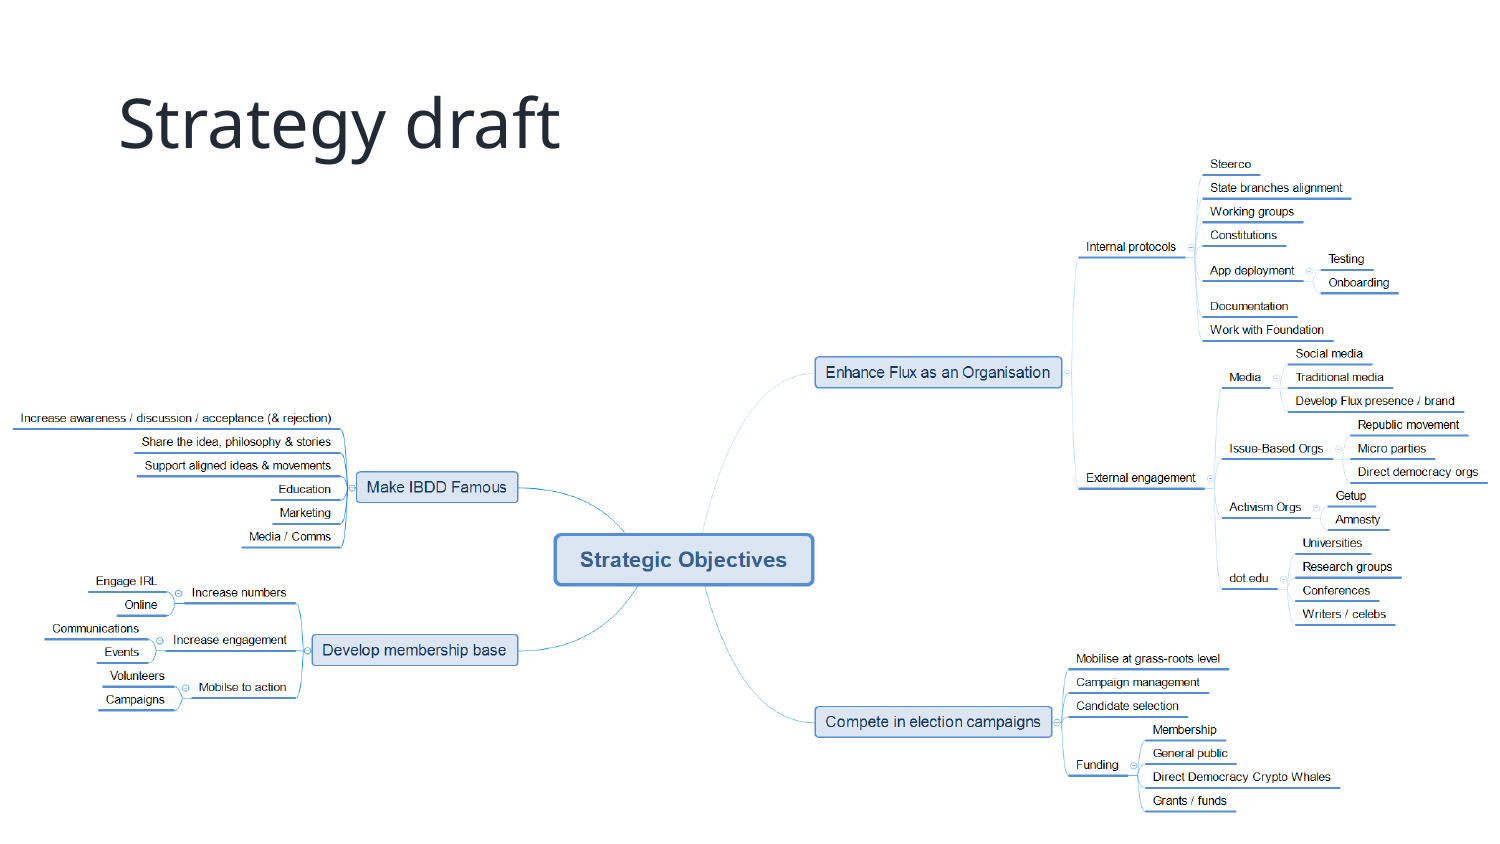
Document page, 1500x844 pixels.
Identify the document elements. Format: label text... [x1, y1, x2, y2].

picture [0, 142, 1500, 823]
title Strategy draft [103, 44, 1397, 208]
